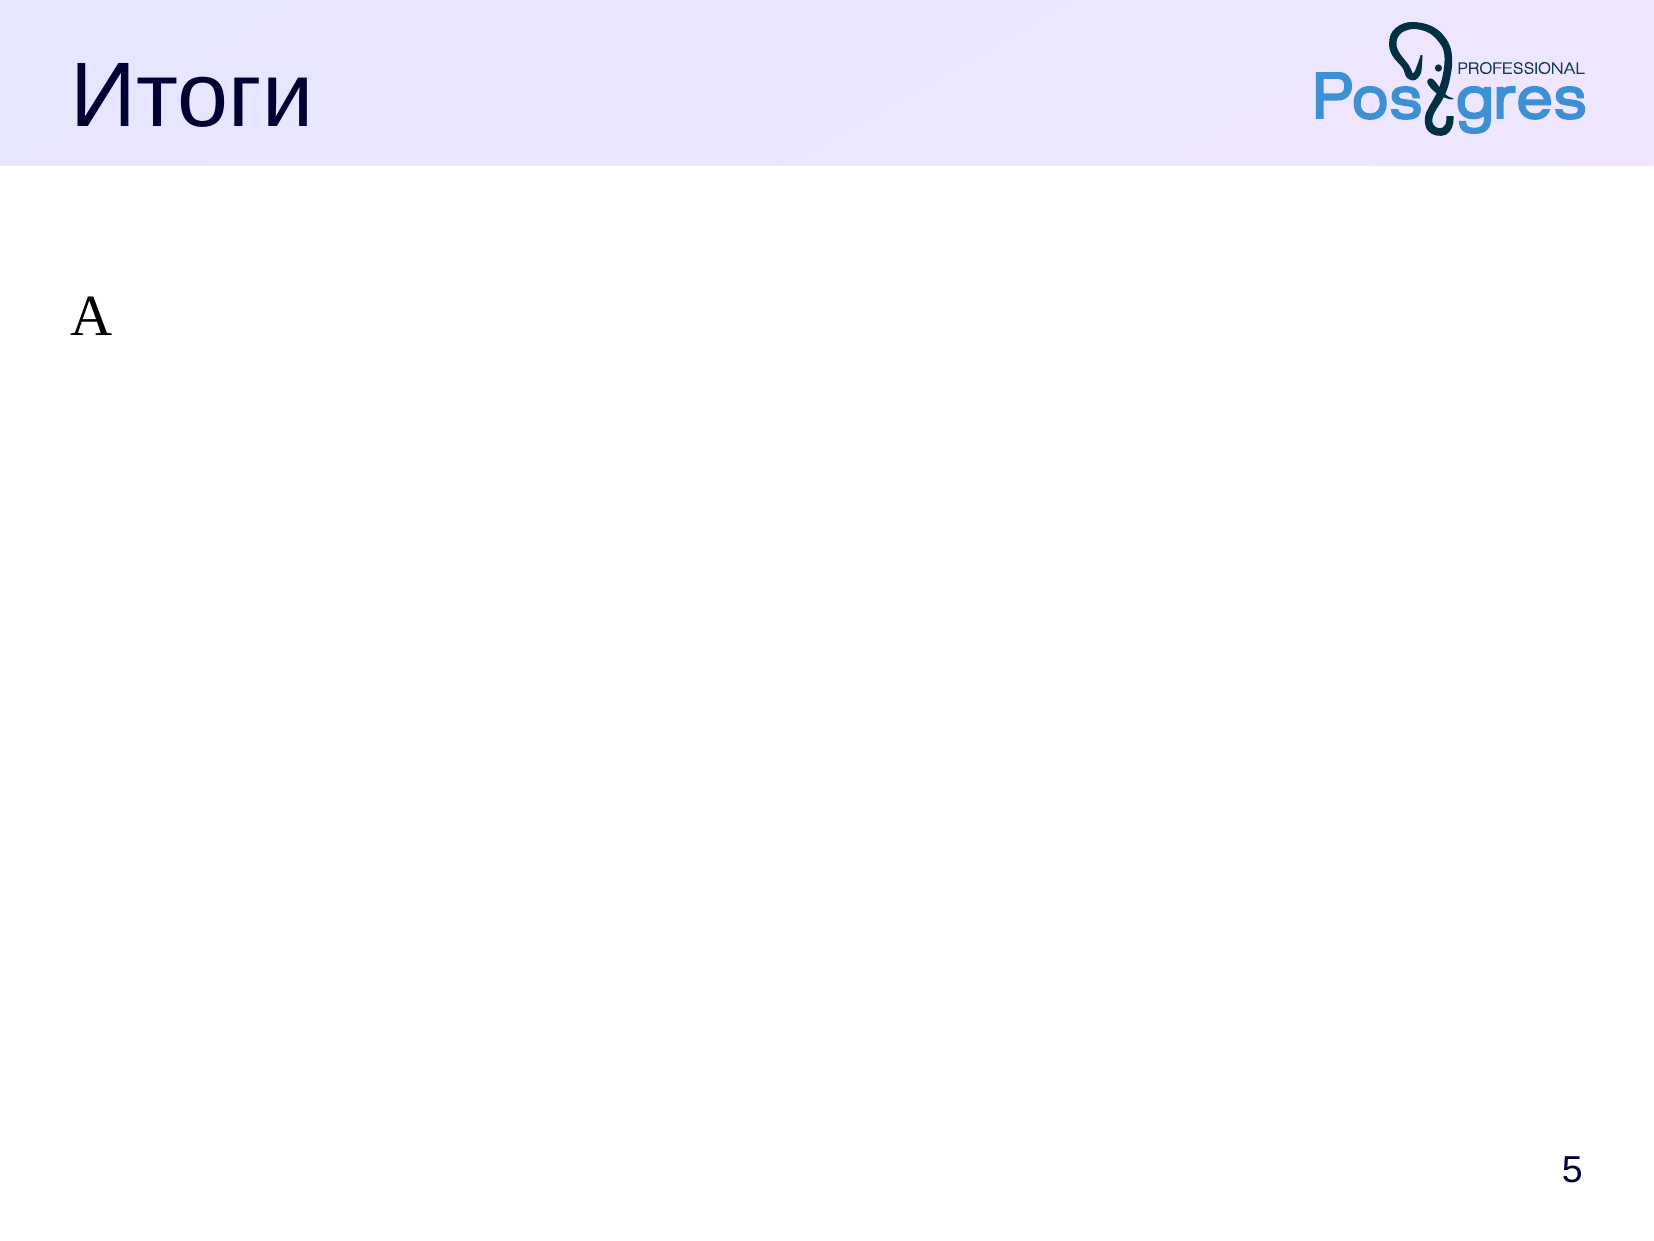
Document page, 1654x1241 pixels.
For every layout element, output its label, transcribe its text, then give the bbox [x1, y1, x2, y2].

list A [70, 283, 1583, 1134]
title Итоги [70, 43, 1241, 147]
